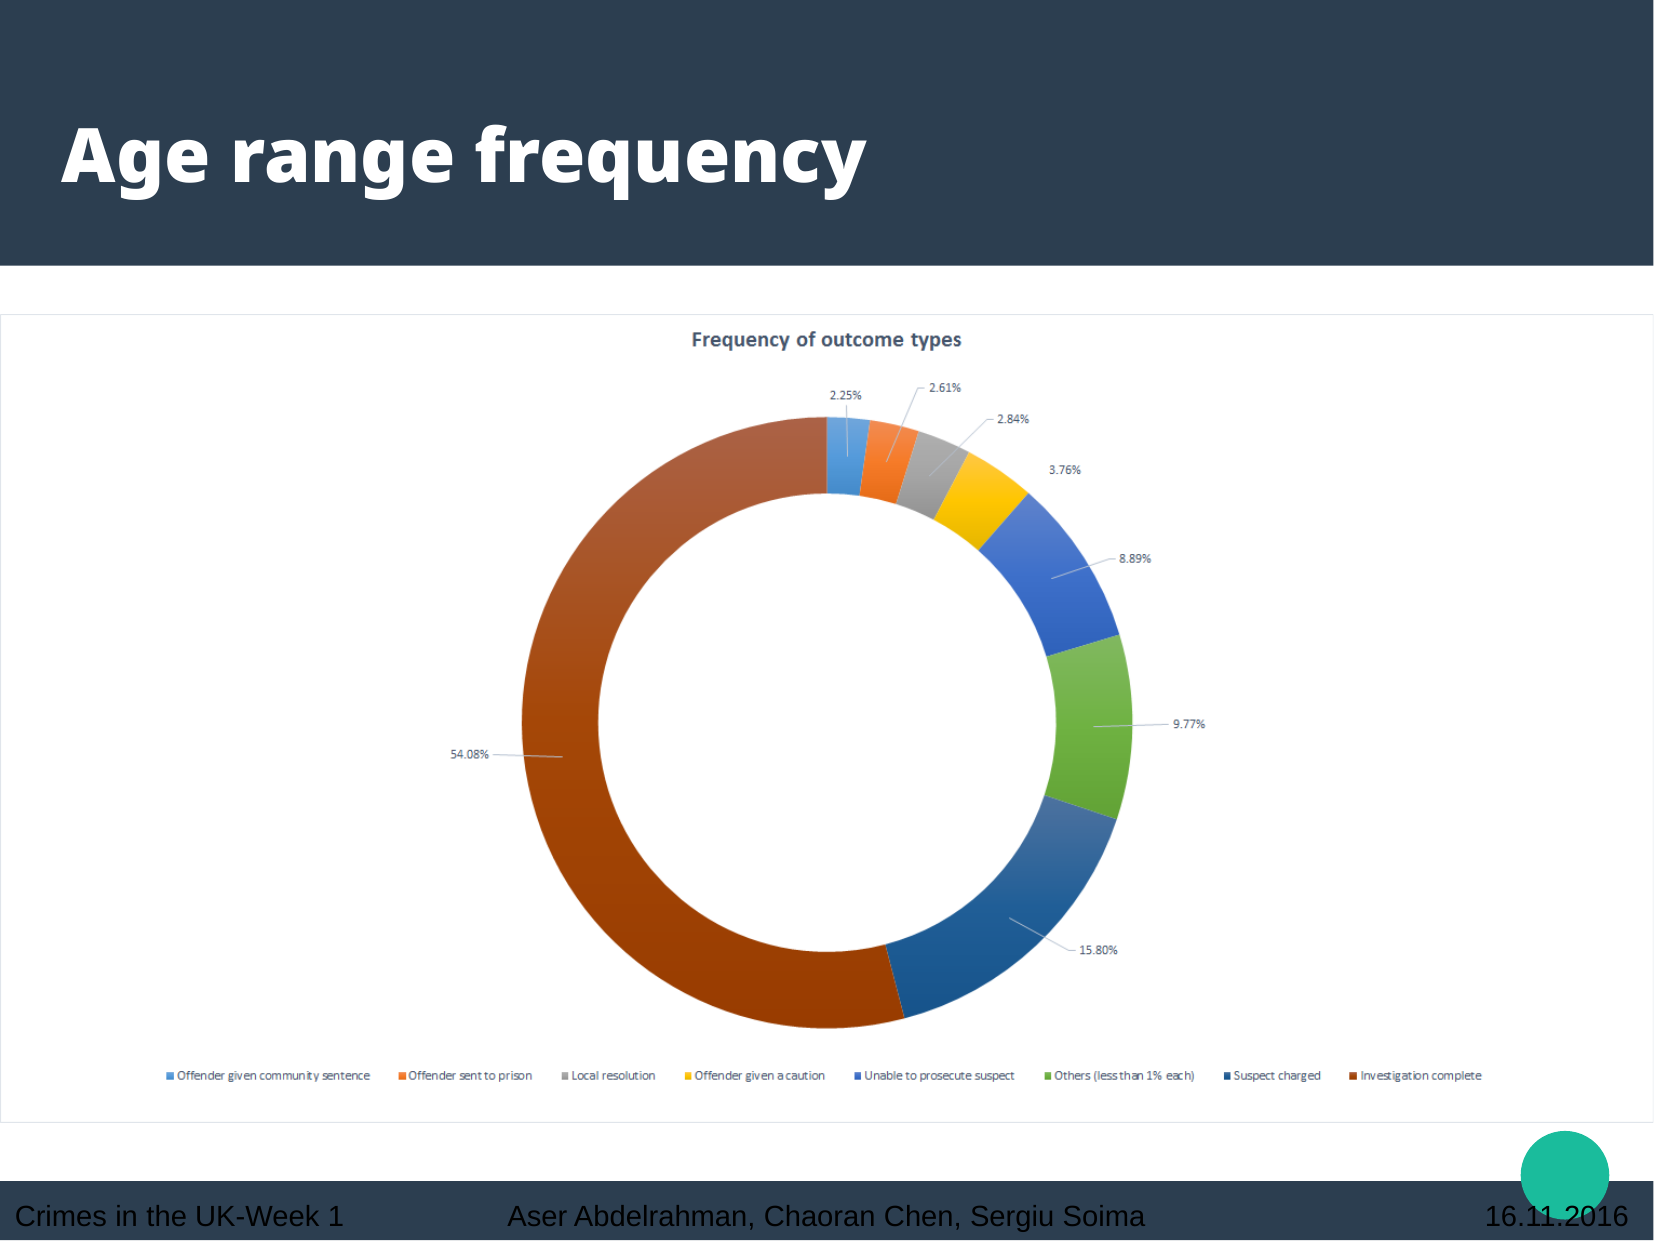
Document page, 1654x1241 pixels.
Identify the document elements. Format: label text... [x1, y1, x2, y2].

title Age range frequency [61, 49, 1592, 257]
text_box Crimes in the UK-Week 1 [0, 1192, 409, 1241]
text_box 16.11.2016 [1470, 1192, 1654, 1241]
picture [0, 314, 1654, 1123]
text_box Aser Abdelrahman, Chaoran Chen, Sergiu Soima [476, 1192, 1178, 1241]
